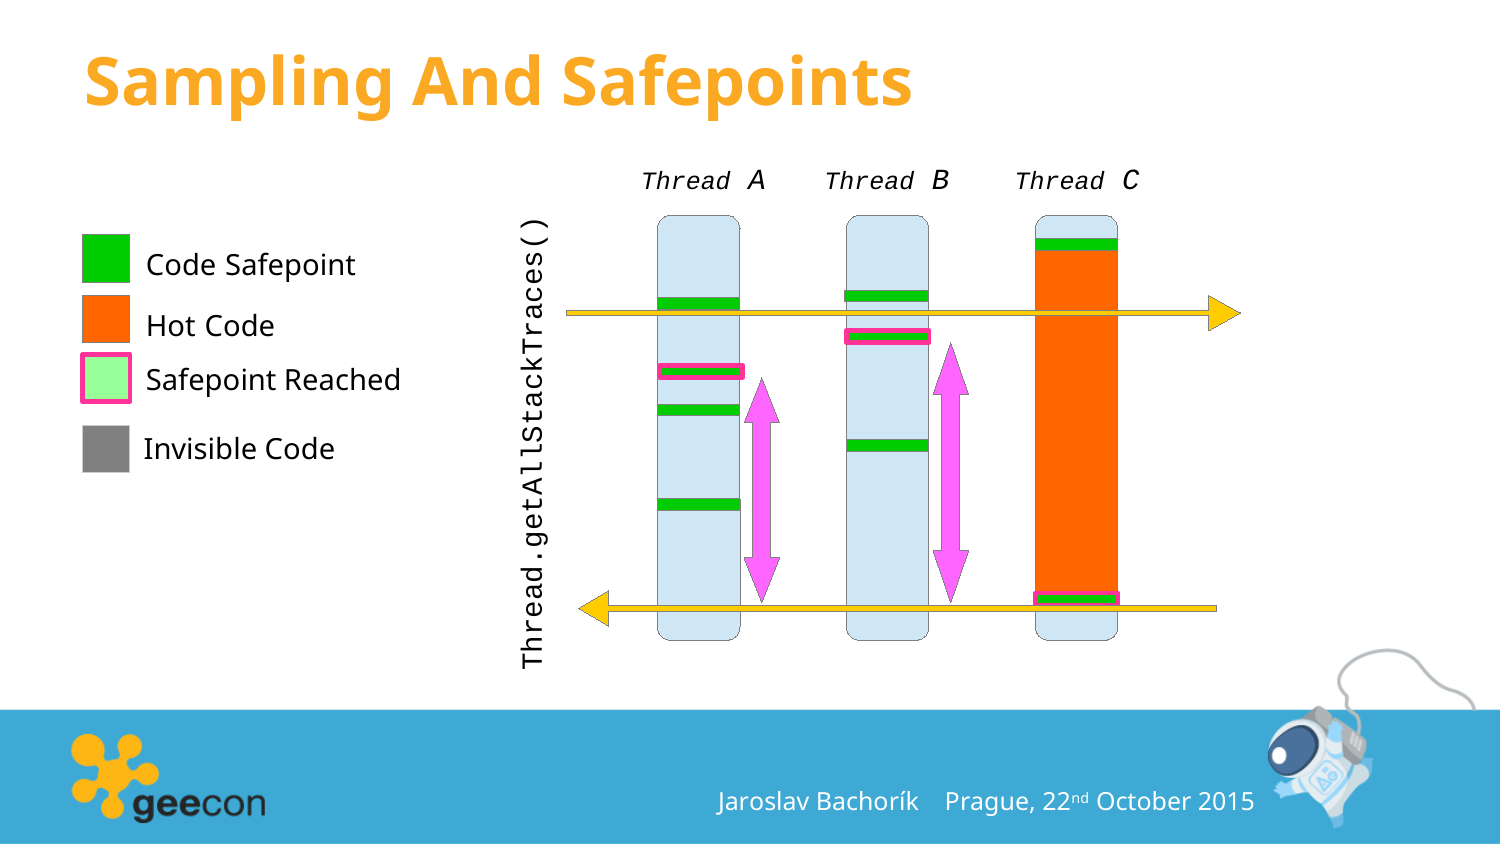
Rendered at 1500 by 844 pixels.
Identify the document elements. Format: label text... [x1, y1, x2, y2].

picture [0, 0, 1500, 844]
text_box [566, 215, 1241, 641]
text_box [82, 295, 130, 343]
text_box Code Safepoint [130, 234, 386, 290]
text_box Thread C [999, 153, 1155, 204]
text_box Invisible Code [128, 422, 364, 473]
text_box [82, 425, 128, 473]
text_box Thread.getAllStackTraces() [505, 200, 556, 686]
text_box Jaroslav Bachorík Prague, 22nd October 2015 [442, 778, 1270, 824]
text_box Hot Code [130, 295, 298, 351]
text_box Thread B [809, 153, 965, 204]
text_box Thread A [625, 153, 781, 204]
text_box [82, 354, 130, 402]
text_box Safepoint Reached [130, 354, 436, 405]
title Sampling And Safepoints [75, 33, 1426, 175]
text_box [82, 234, 130, 283]
